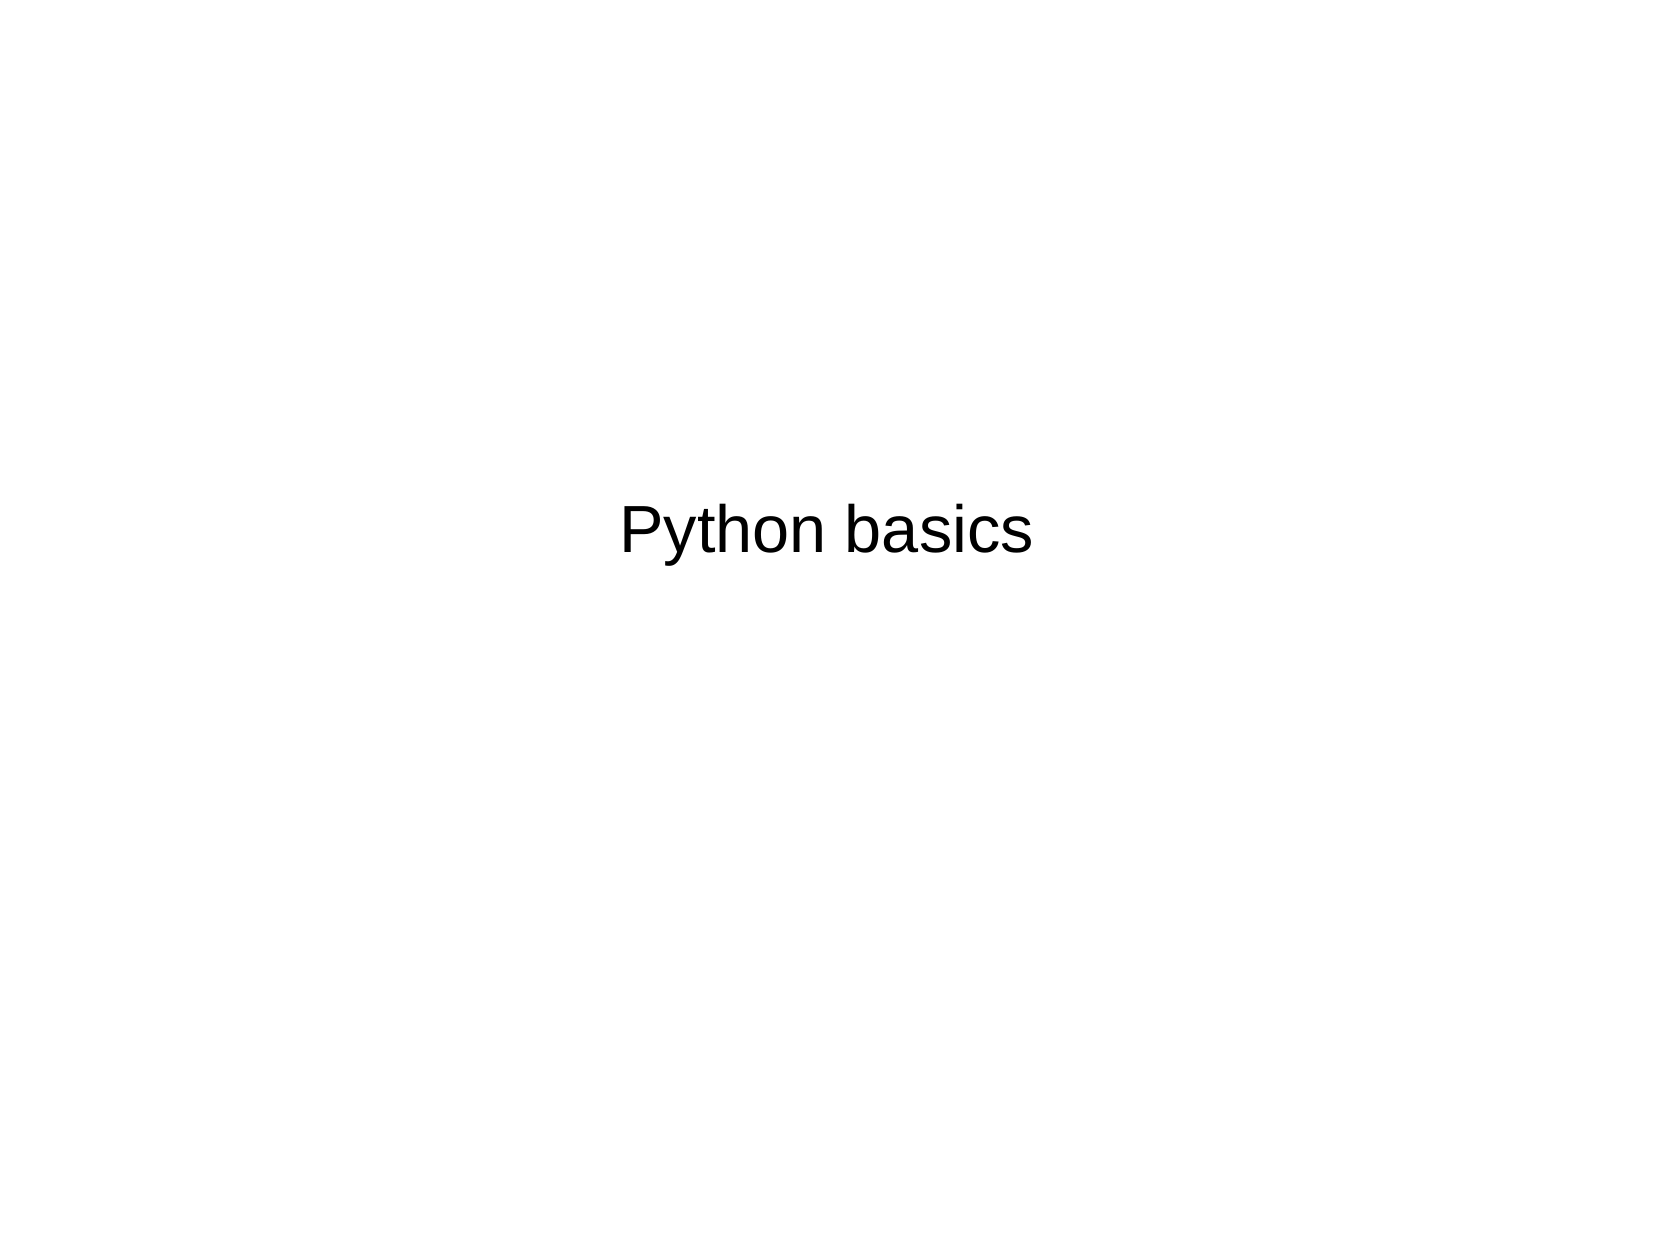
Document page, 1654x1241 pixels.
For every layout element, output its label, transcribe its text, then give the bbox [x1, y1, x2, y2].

subtitle Python basics [82, 49, 1571, 1010]
